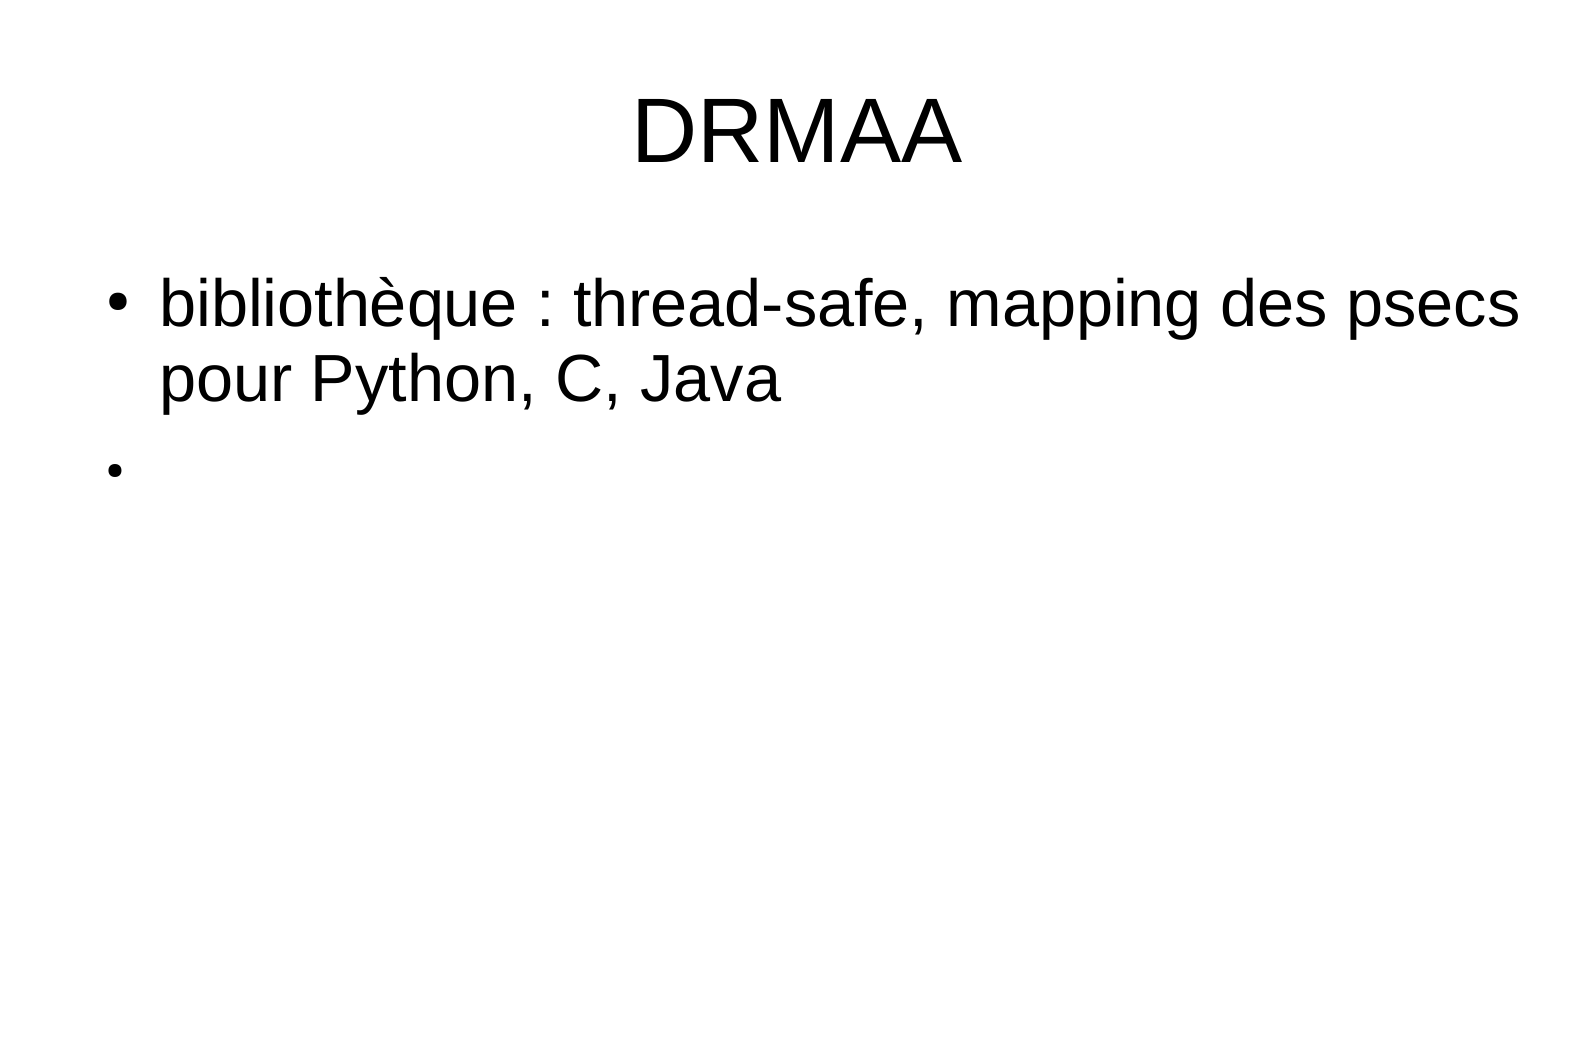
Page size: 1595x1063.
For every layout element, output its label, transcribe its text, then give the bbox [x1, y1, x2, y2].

list bibliothèque : thread-safe, mapping des psecs pour Python, C, Java [88, 265, 1524, 968]
title DRMAA [79, 49, 1515, 213]
